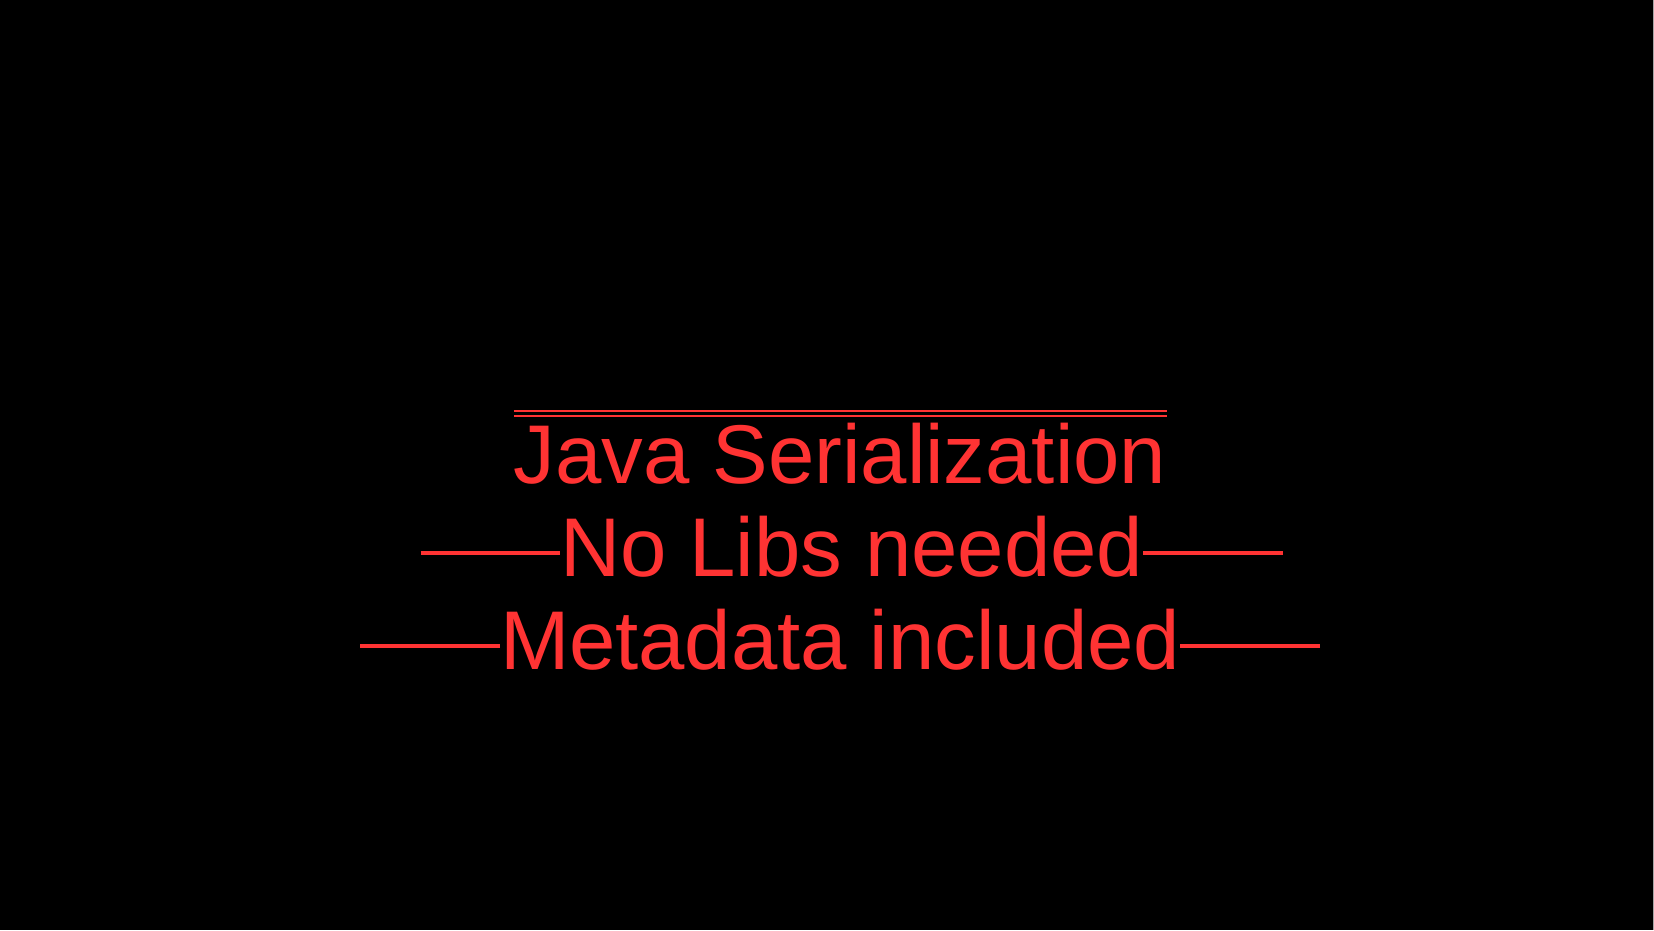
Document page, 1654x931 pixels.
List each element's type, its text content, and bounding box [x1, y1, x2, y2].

text_box Java Serialization No Libs needed Metadata included [165, 401, 1516, 777]
